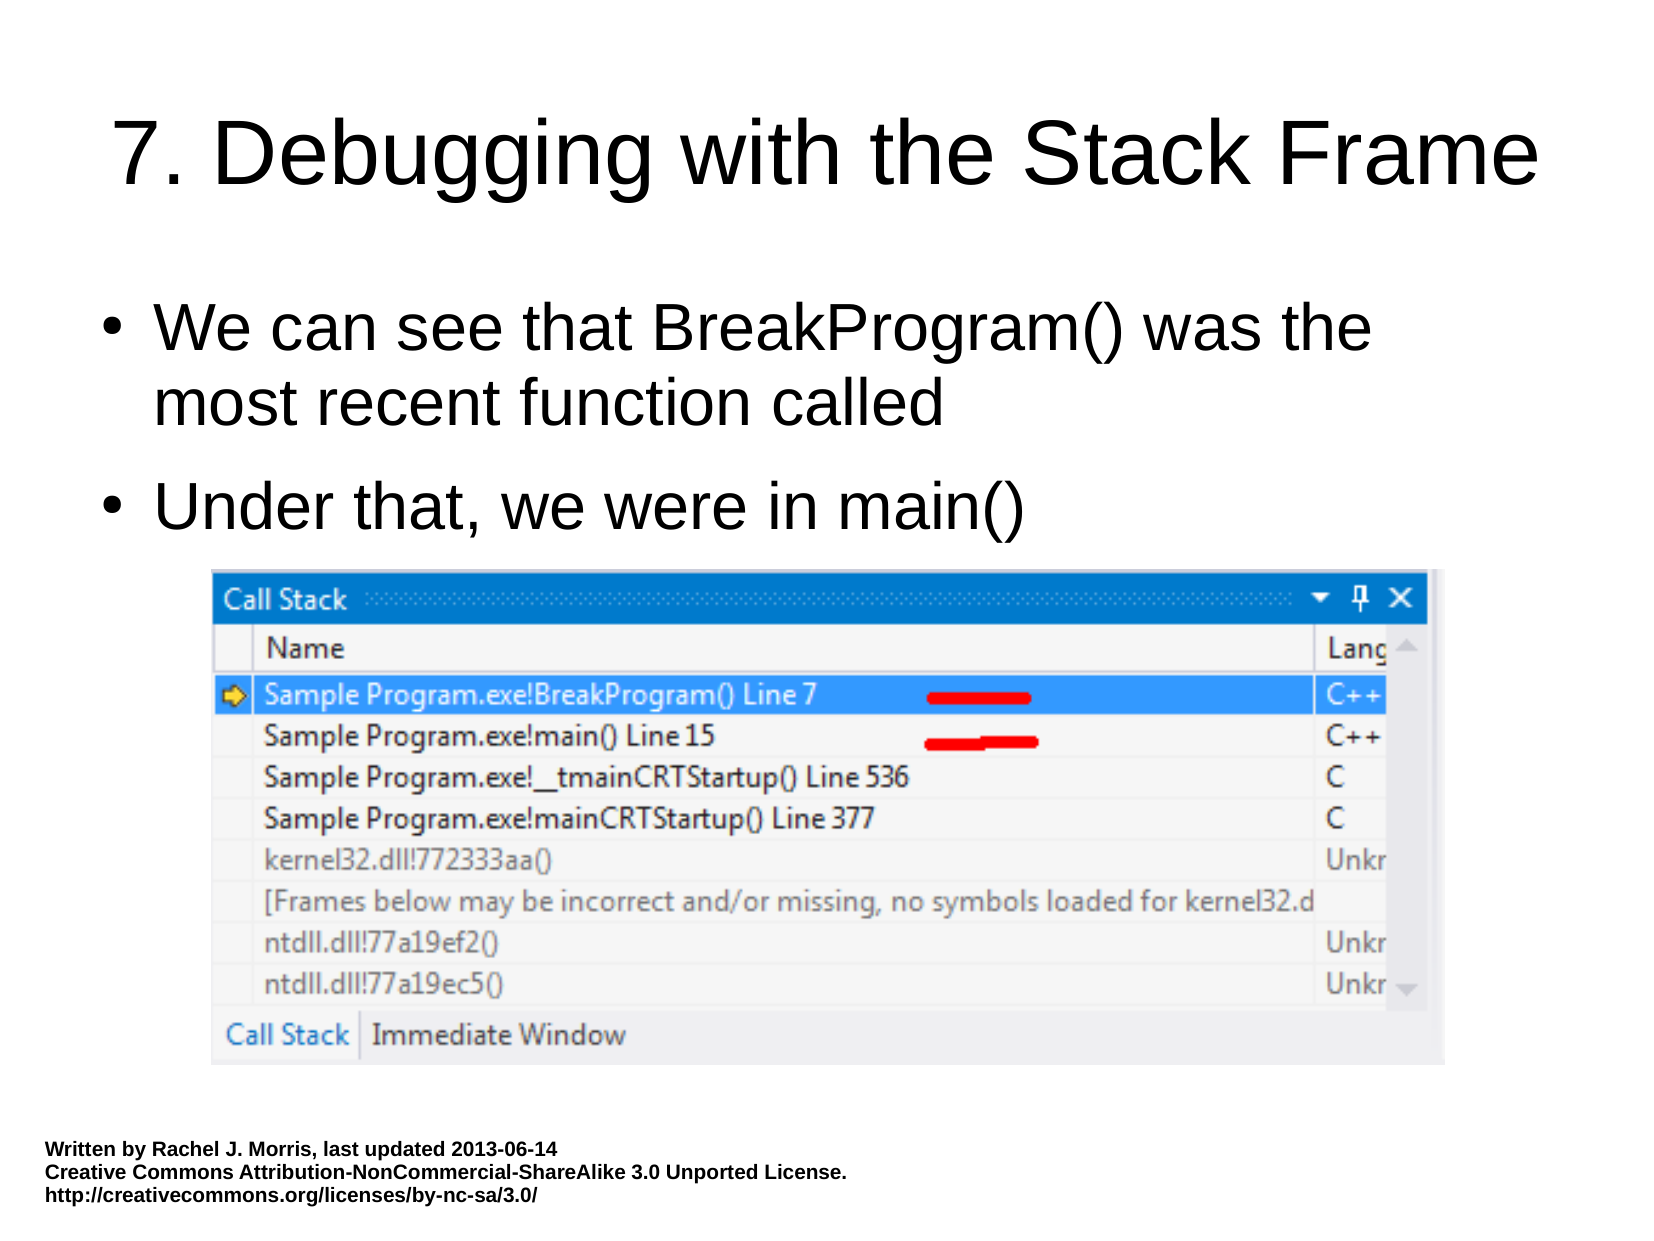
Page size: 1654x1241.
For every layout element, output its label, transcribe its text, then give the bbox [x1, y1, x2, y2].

list We can see that BreakProgram() was the most recent function called Under that, we were in main() [82, 290, 1538, 1010]
title 7. Debugging with the Stack Frame [82, 49, 1571, 257]
picture [211, 569, 1445, 1066]
